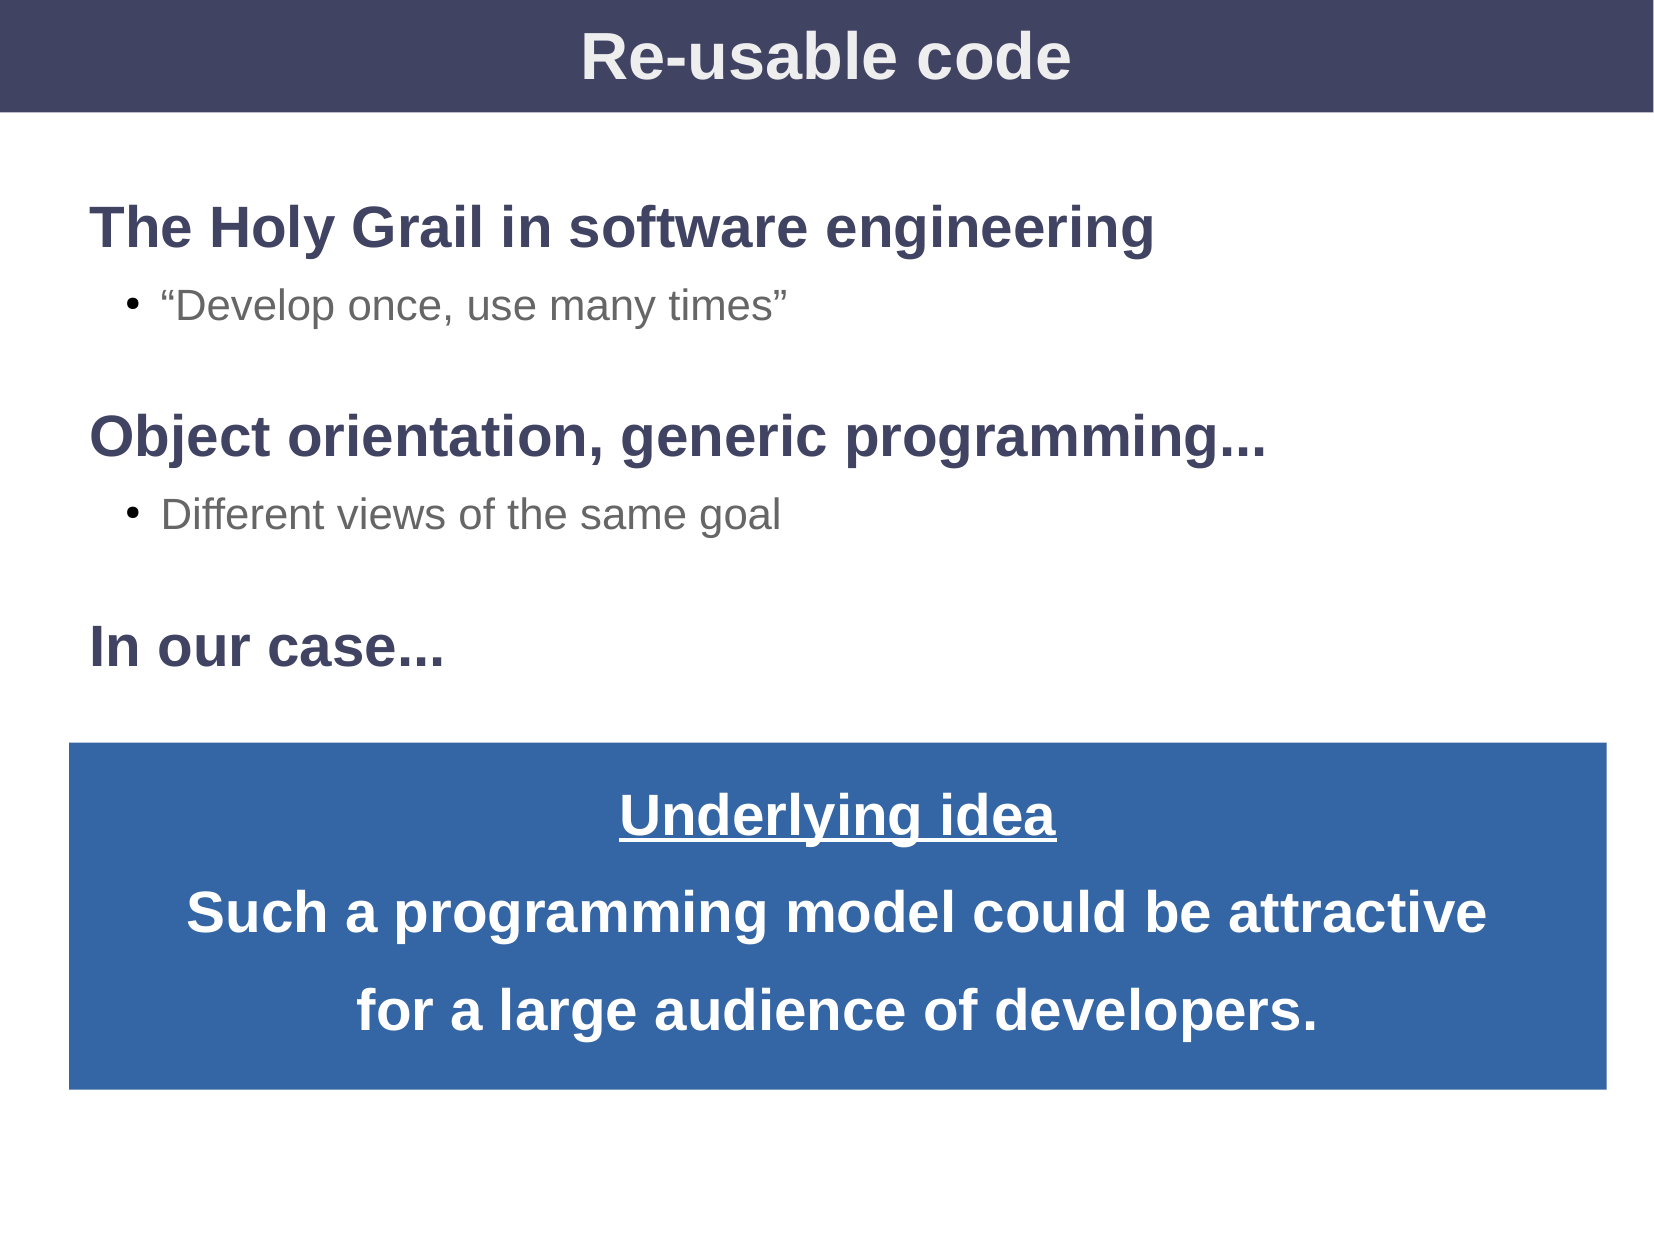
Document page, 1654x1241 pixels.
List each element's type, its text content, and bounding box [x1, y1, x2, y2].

text_box Re-usable code [0, 0, 1654, 113]
text_box Underlying idea Such a programming model could be attractive for a large audience of developers. [69, 742, 1607, 1090]
text_box The Holy Grail in software engineering “Develop once, use many times” Object orientation, generic programming... Different views of the same goal In our case... [75, 187, 1613, 686]
